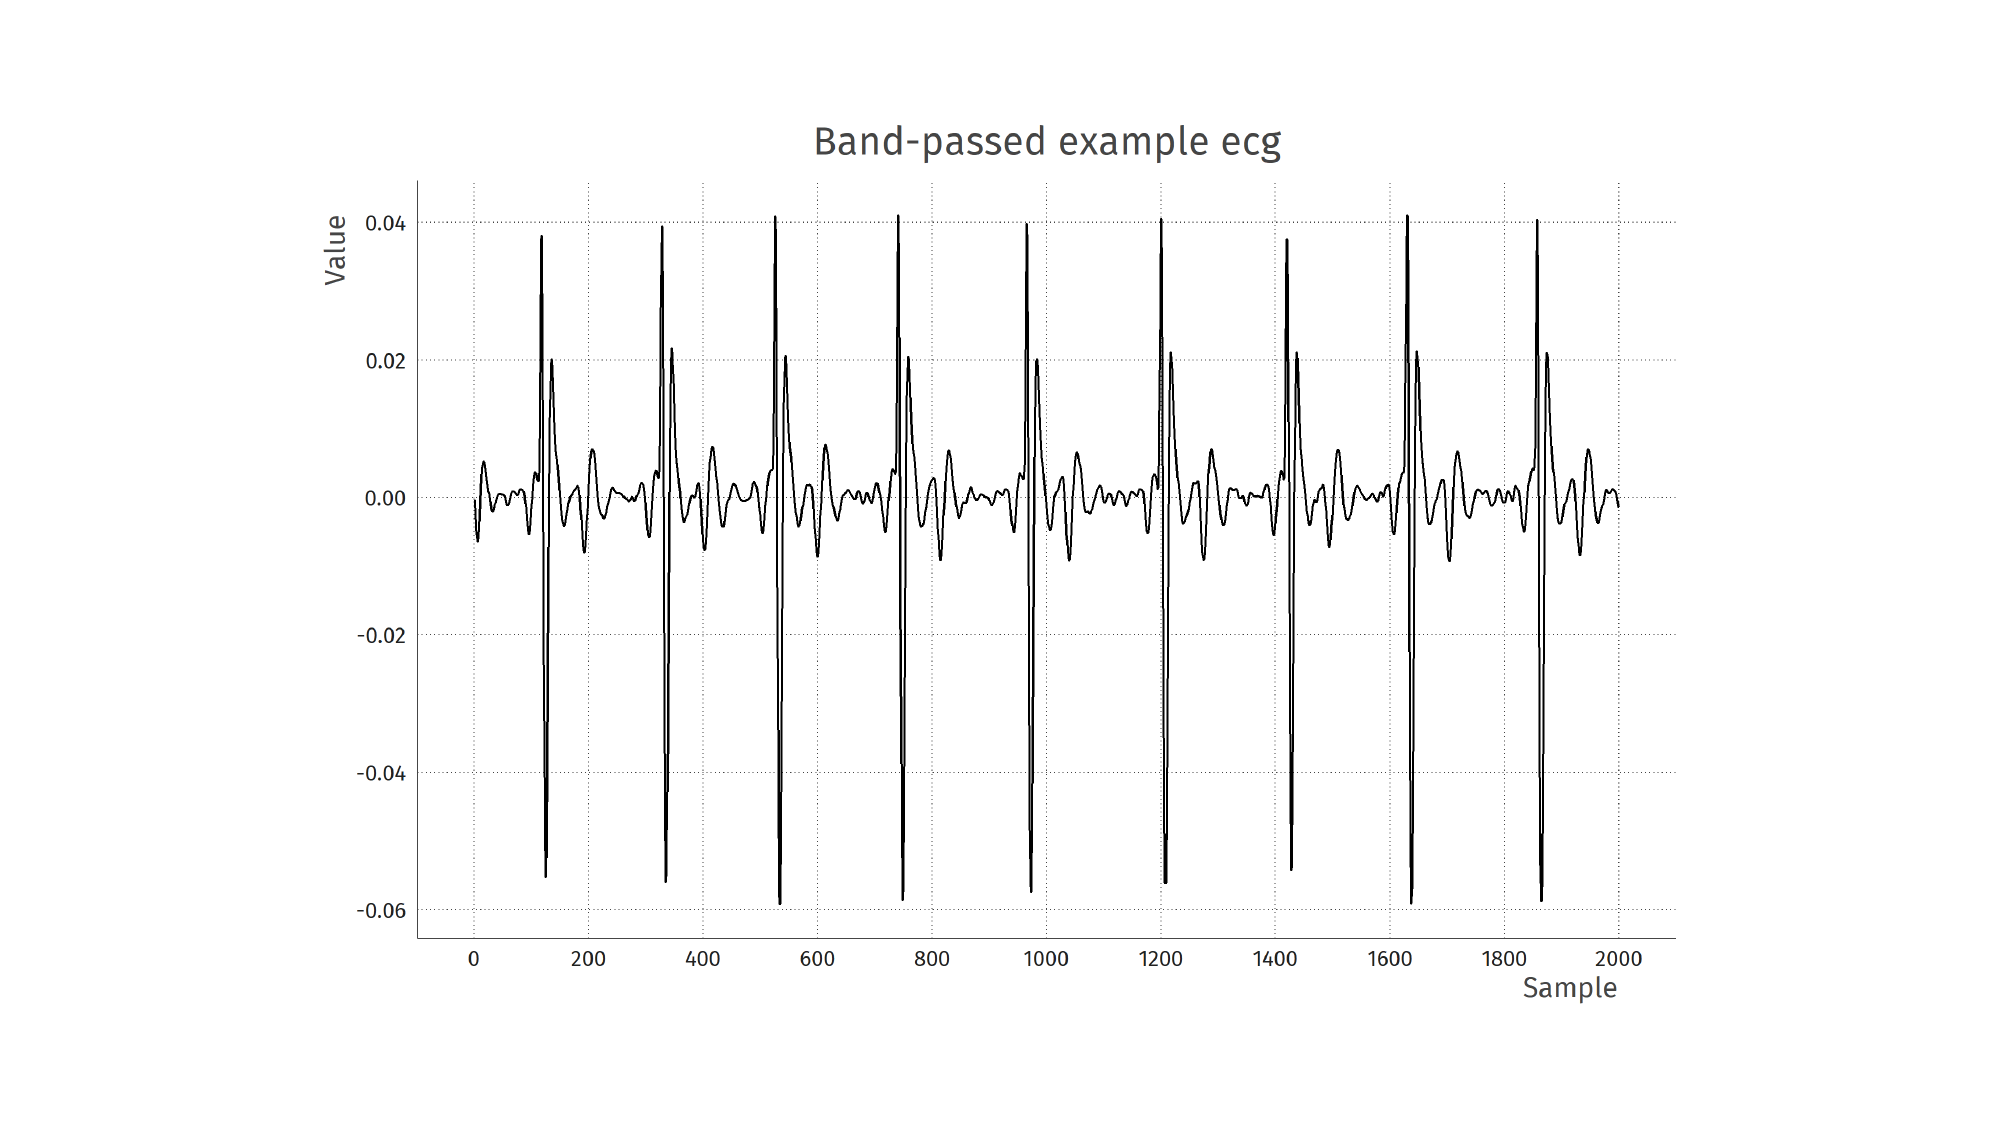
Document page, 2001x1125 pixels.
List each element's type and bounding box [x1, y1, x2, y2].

picture [293, 91, 1707, 1034]
